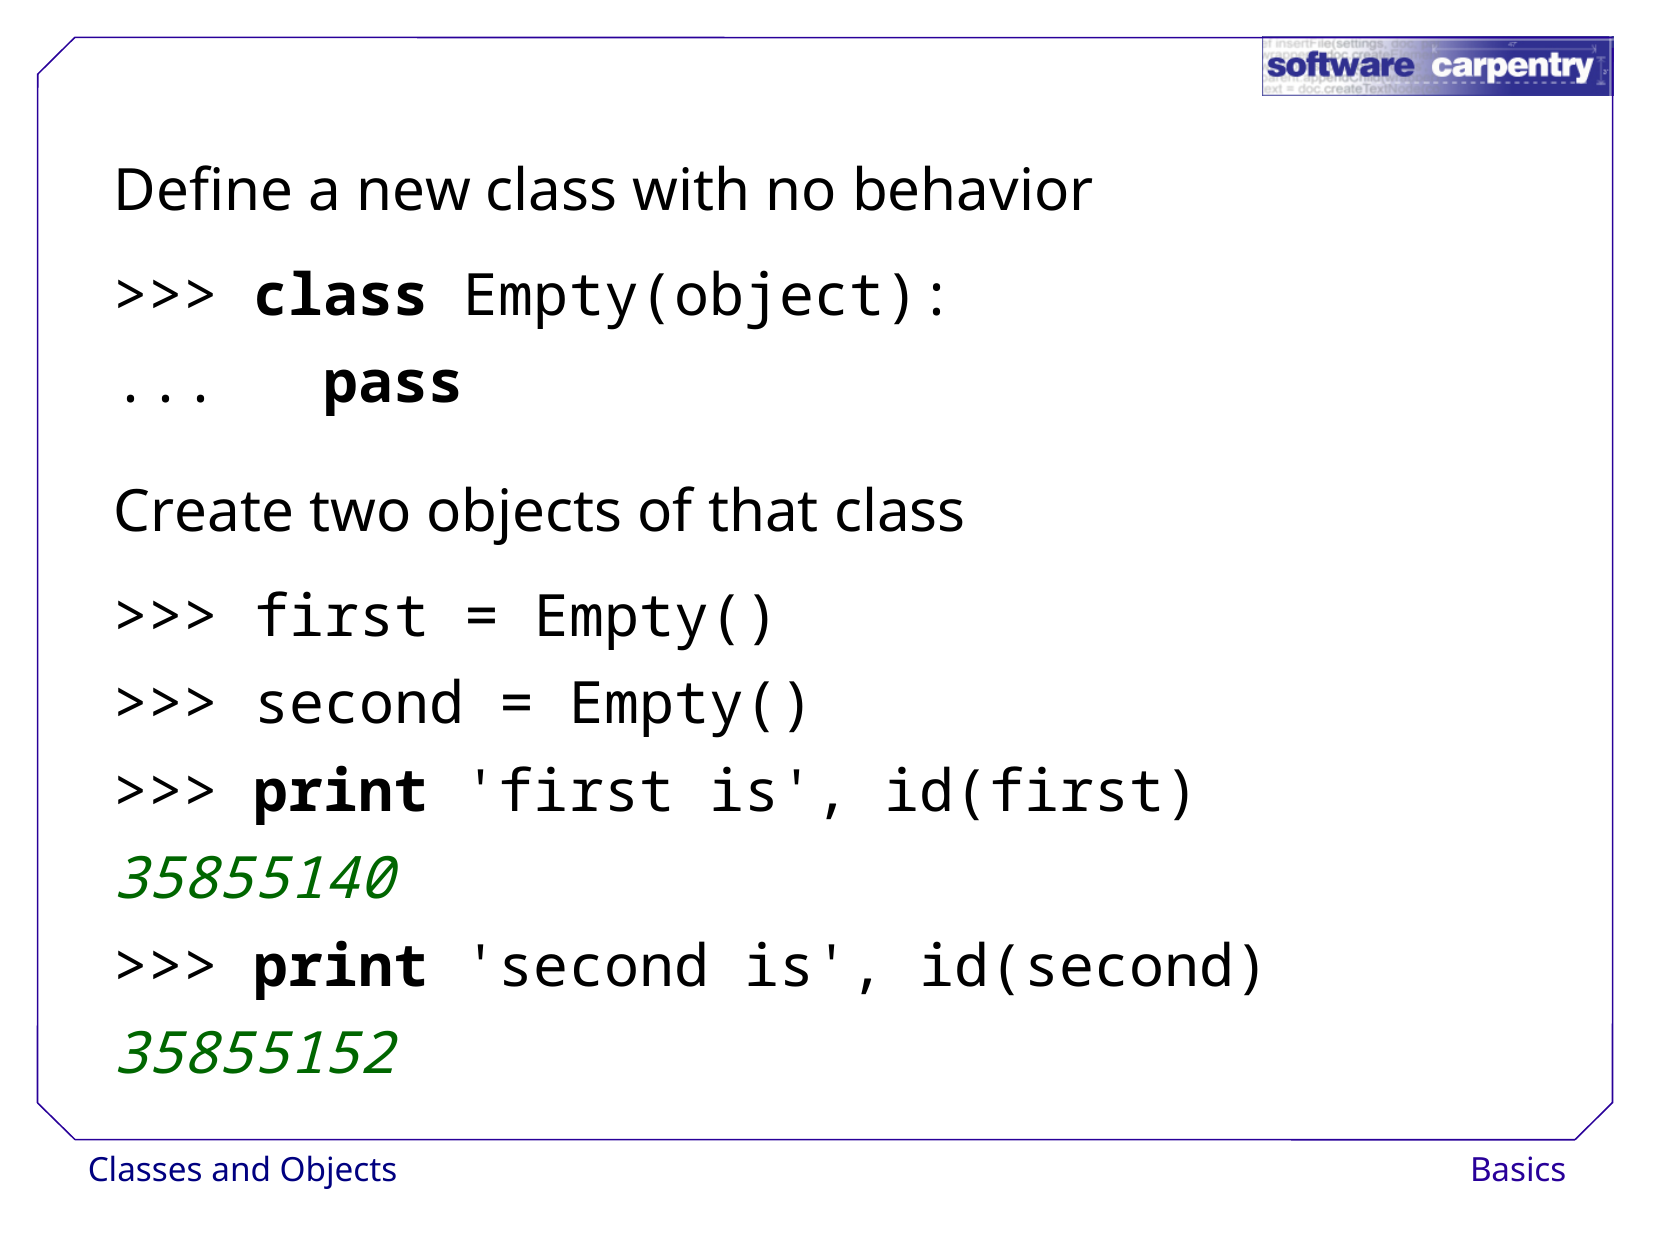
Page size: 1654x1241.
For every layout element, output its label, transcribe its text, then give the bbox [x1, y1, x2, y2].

text_box Define a new class with no behavior [99, 109, 1517, 231]
text_box Create two objects of that class [99, 430, 1517, 552]
text_box >>> class Empty(object): ... pass [99, 231, 1517, 422]
text_box >>> first = Empty() >>> second = Empty() >>> print 'first is', id(first) 35855140 >>> print 'second is', id(second) 35855152 [99, 552, 1517, 1094]
picture [1262, 36, 1614, 96]
